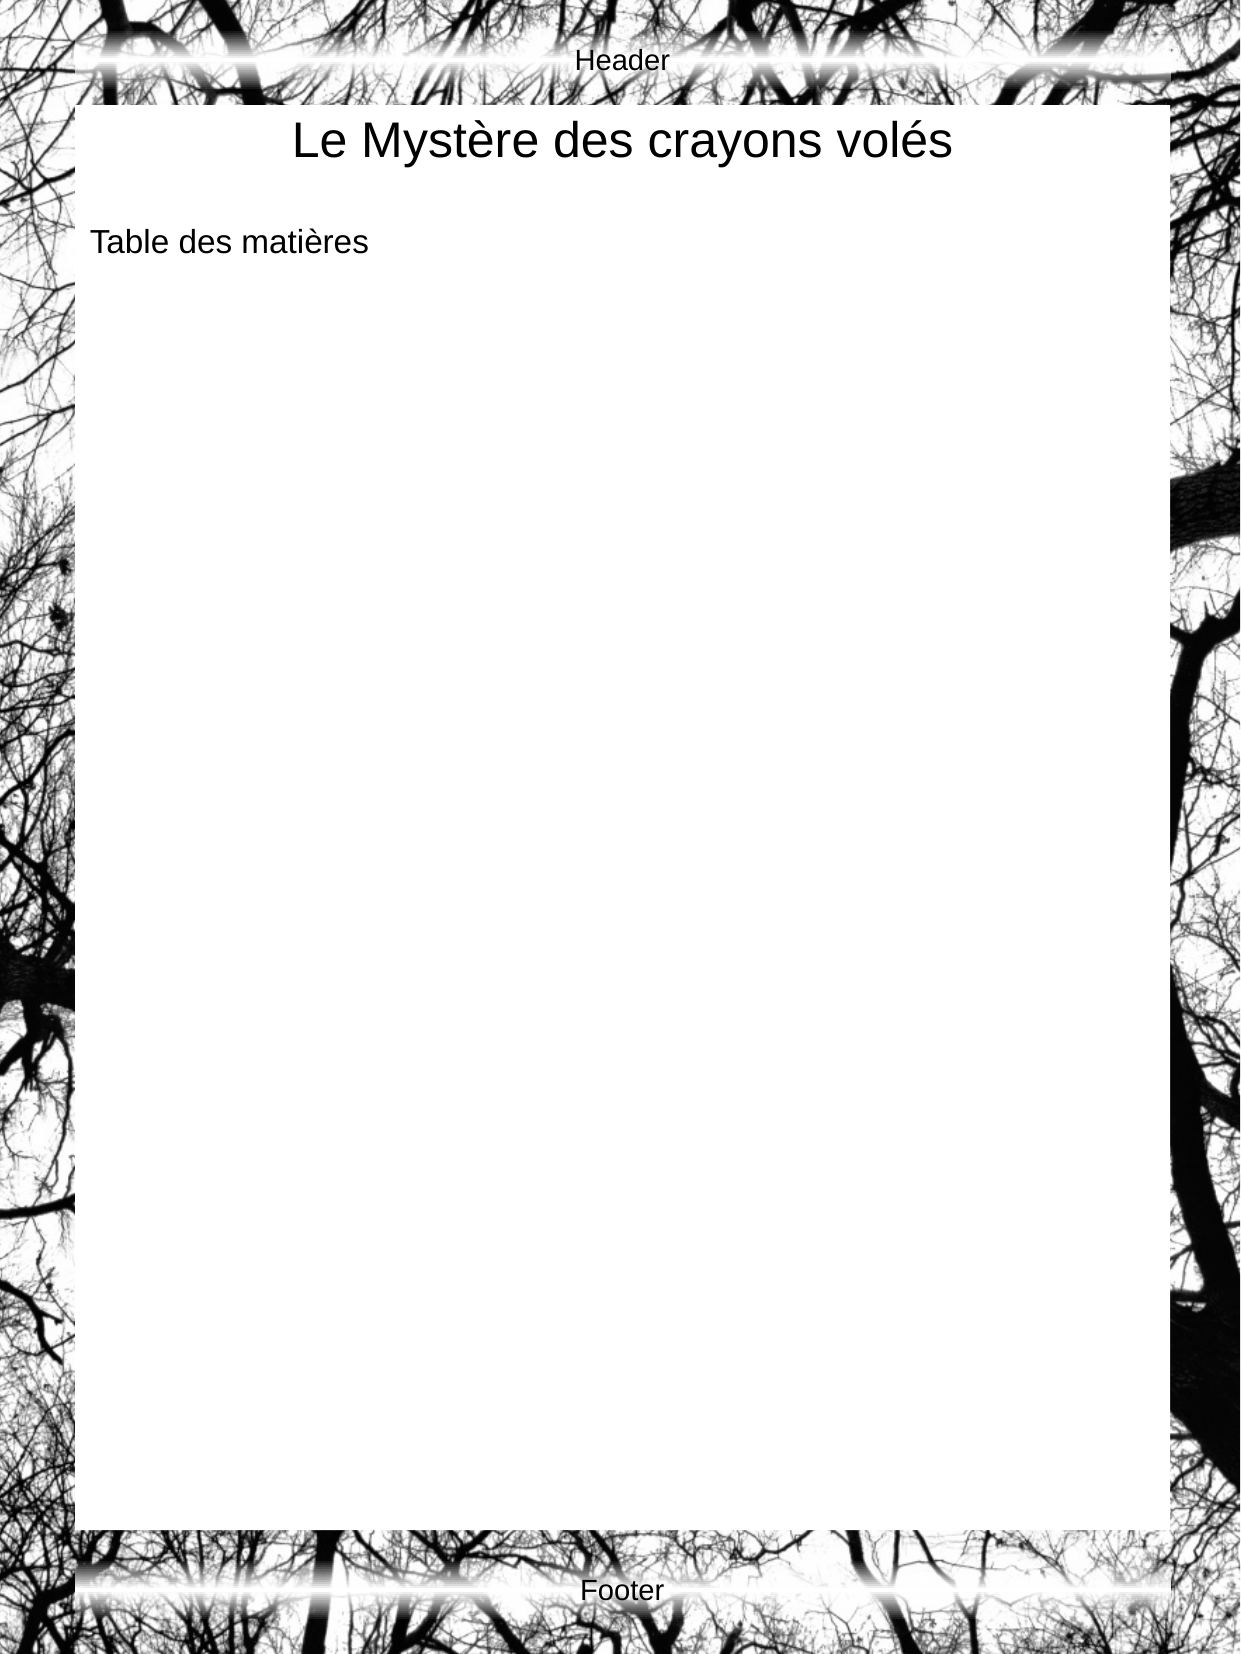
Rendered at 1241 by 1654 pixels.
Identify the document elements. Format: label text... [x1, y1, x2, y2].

text_box Footer [75, 1560, 1171, 1621]
text_box Header [75, 30, 1171, 91]
text_box Le Mystère des crayons volés Table des matières [75, 105, 1171, 1531]
picture [0, 0, 1241, 1654]
